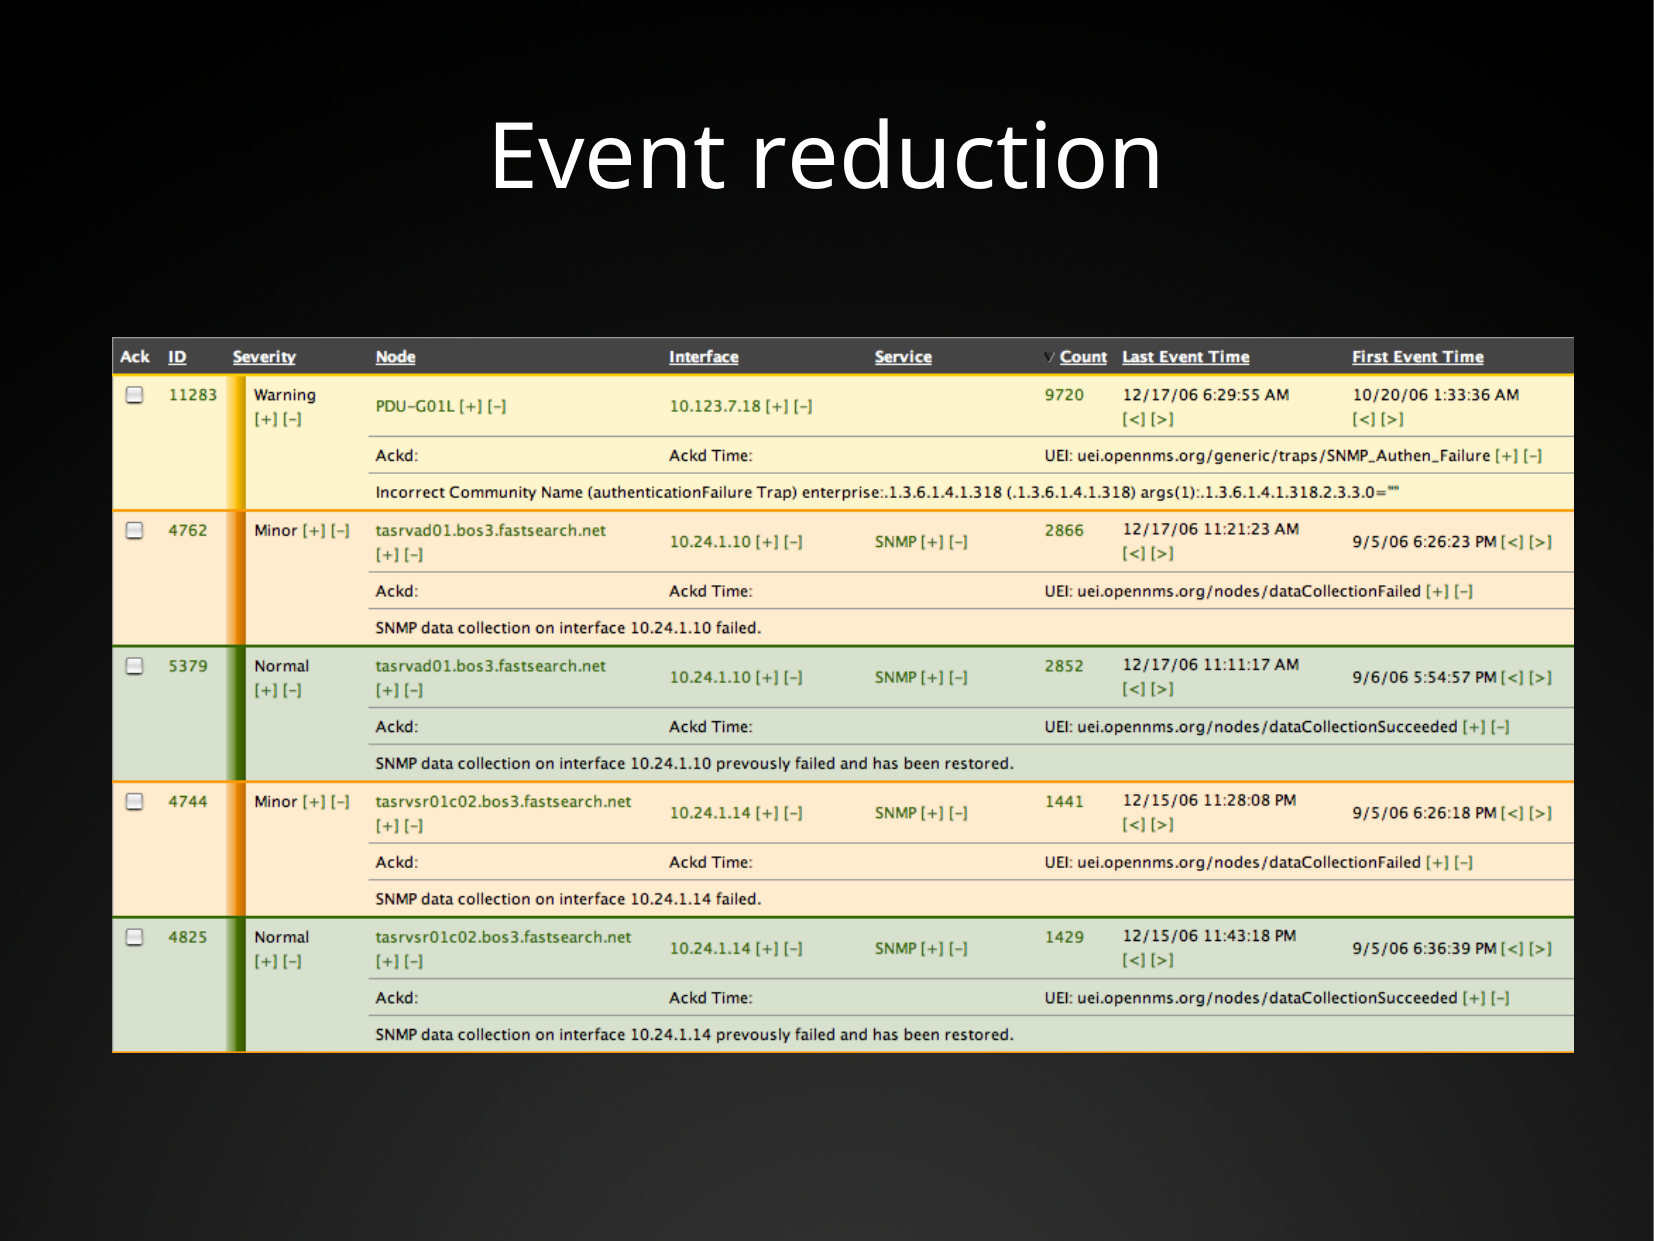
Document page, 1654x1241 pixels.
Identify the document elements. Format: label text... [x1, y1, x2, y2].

title Event reduction [82, 49, 1571, 257]
picture [0, 0, 1654, 1241]
